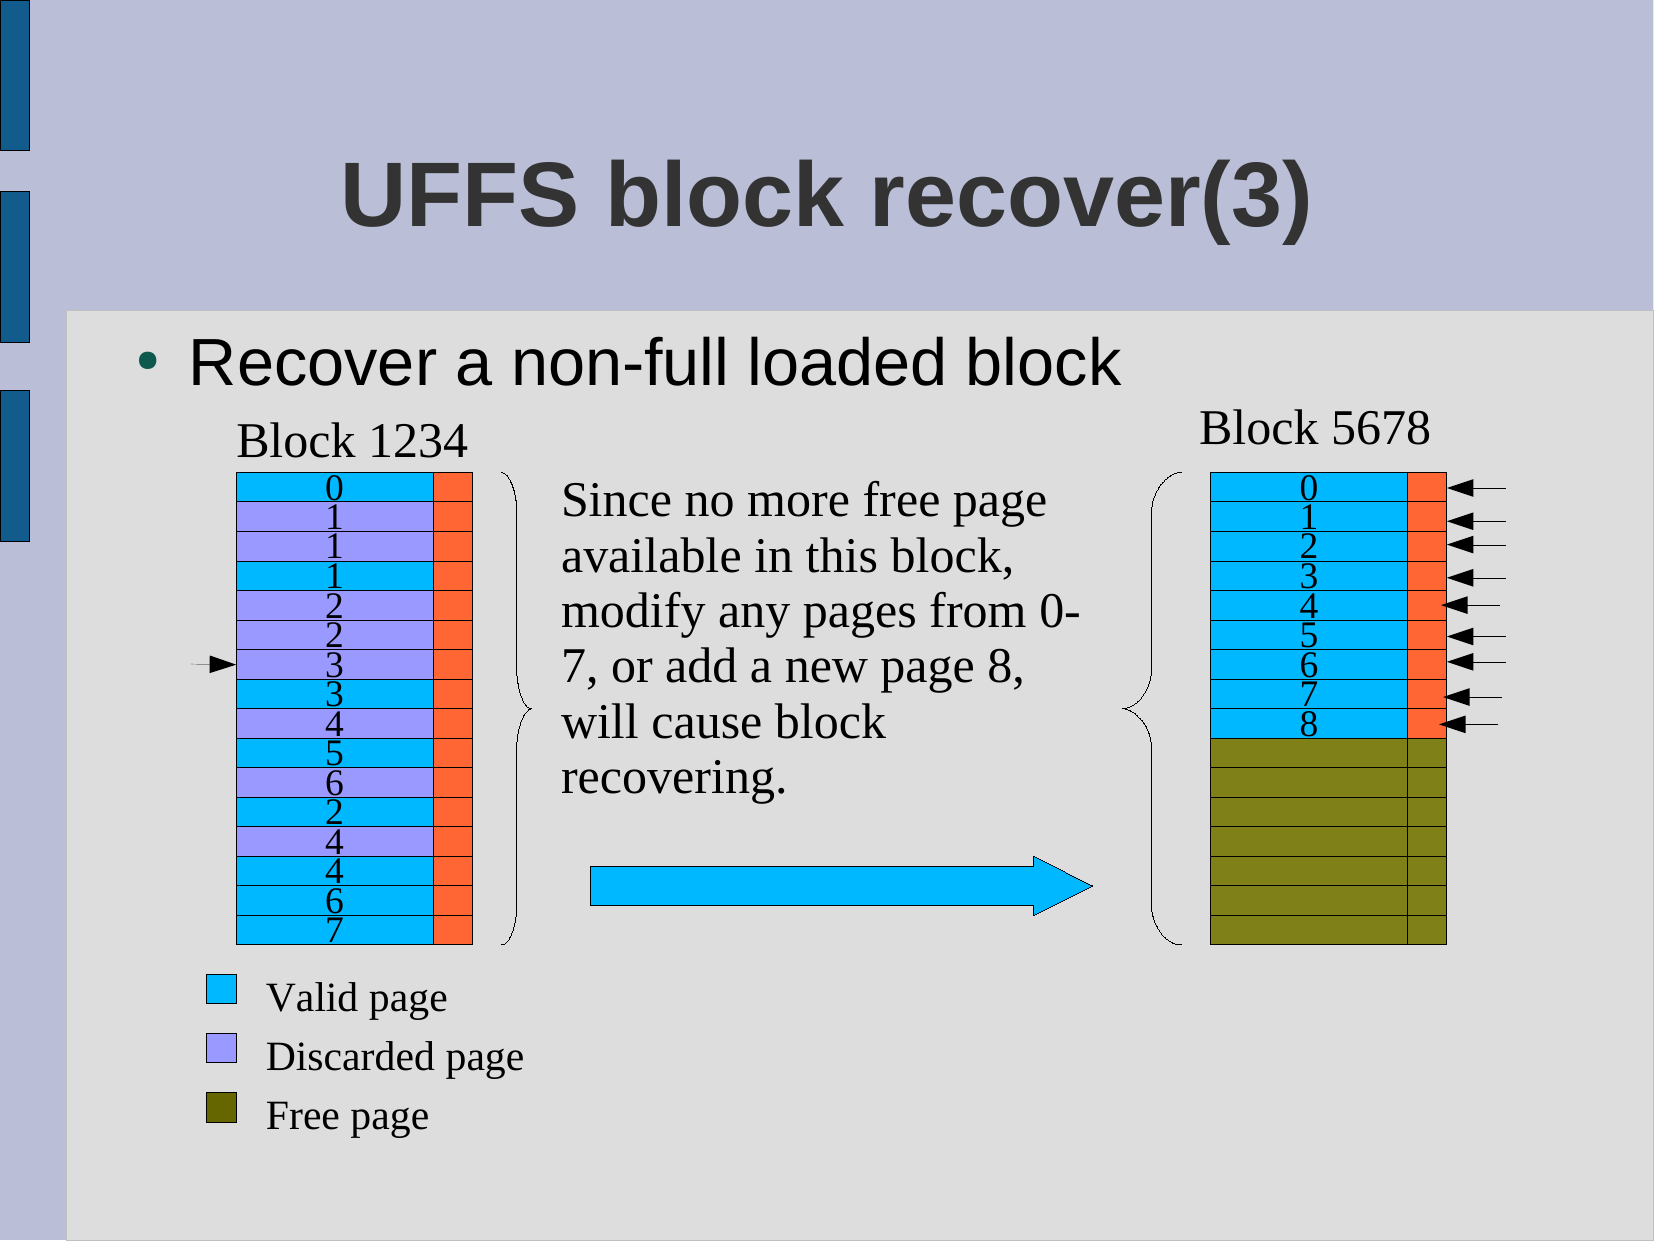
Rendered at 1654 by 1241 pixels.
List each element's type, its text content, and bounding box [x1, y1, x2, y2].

title UFFS block recover(3) [121, 91, 1534, 299]
text_box 1 [1210, 502, 1407, 531]
text_box 7 [236, 915, 433, 945]
list Recover a non-full loaded block [118, 324, 1531, 400]
text_box 4 [236, 708, 433, 738]
text_box 5 [1210, 620, 1407, 649]
text_box 0 [236, 472, 433, 502]
text_box [206, 1033, 237, 1063]
text_box 4 [1210, 590, 1407, 620]
text_box Block 1234 [236, 413, 502, 469]
text_box 6 [1210, 649, 1407, 679]
text_box Since no more free page available in this block, modify any pages from 0-7, or add a new page 8, will cause block recovering. [561, 472, 1093, 857]
text_box 2 [236, 797, 433, 826]
text_box [590, 857, 1093, 916]
text_box [206, 1092, 237, 1123]
text_box 2 [1210, 531, 1407, 561]
text_box 4 [236, 856, 433, 885]
text_box 5 [236, 738, 433, 768]
text_box 3 [1210, 561, 1407, 590]
text_box 1 [236, 561, 433, 590]
text_box [433, 472, 473, 945]
text_box Discarded page [265, 1033, 650, 1080]
text_box Free page [265, 1092, 591, 1139]
text_box 4 [236, 826, 433, 856]
text_box [1210, 472, 1447, 945]
text_box Block 5678 [1199, 399, 1465, 455]
text_box 8 [1210, 708, 1407, 738]
text_box 2 [236, 620, 433, 649]
text_box 1 [236, 531, 433, 561]
text_box 1 [236, 502, 433, 531]
text_box 6 [236, 768, 433, 797]
text_box 7 [1210, 679, 1407, 708]
text_box [206, 974, 237, 1004]
text_box 6 [236, 885, 433, 915]
text_box Valid page [265, 974, 621, 1021]
text_box 2 [236, 590, 433, 620]
text_box 3 [236, 679, 433, 708]
text_box 3 [236, 649, 433, 679]
text_box 0 [1210, 472, 1407, 502]
